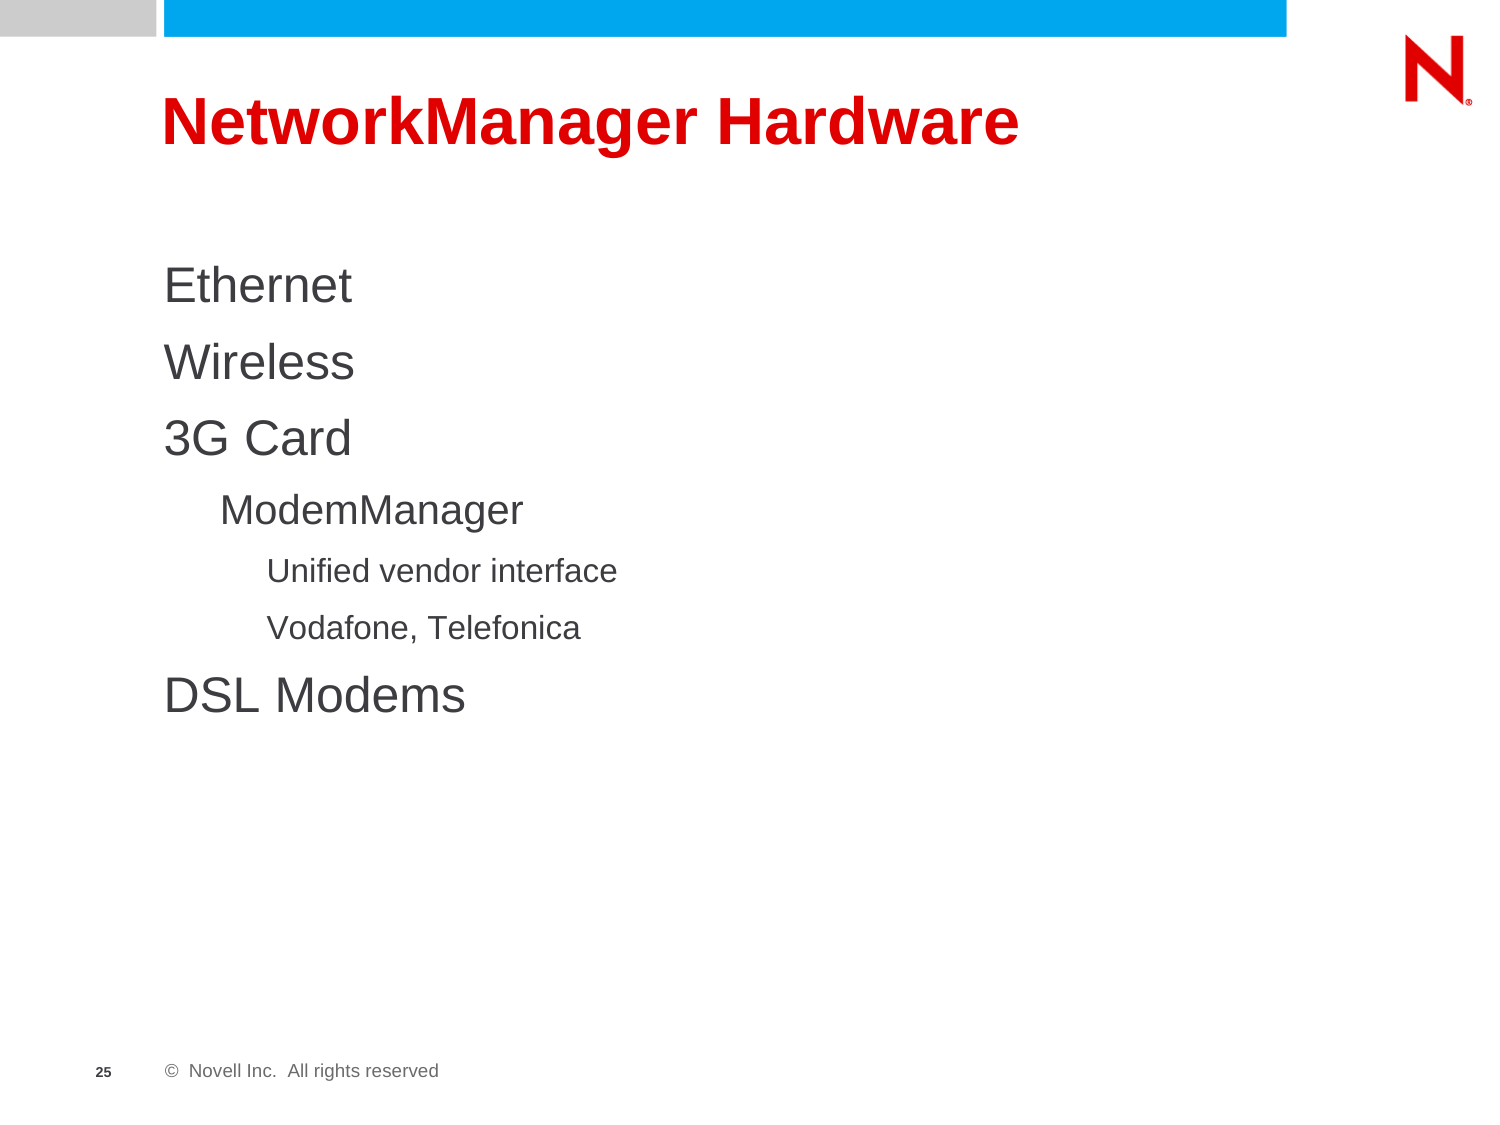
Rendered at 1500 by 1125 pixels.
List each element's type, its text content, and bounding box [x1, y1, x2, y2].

picture [1403, 32, 1473, 107]
list Ethernet Wireless 3G Card ModemManager Unified vendor interface Vodafone, Telefonica DSL Modems [163, 254, 1404, 986]
title NetworkManager Hardware [161, 41, 1383, 205]
